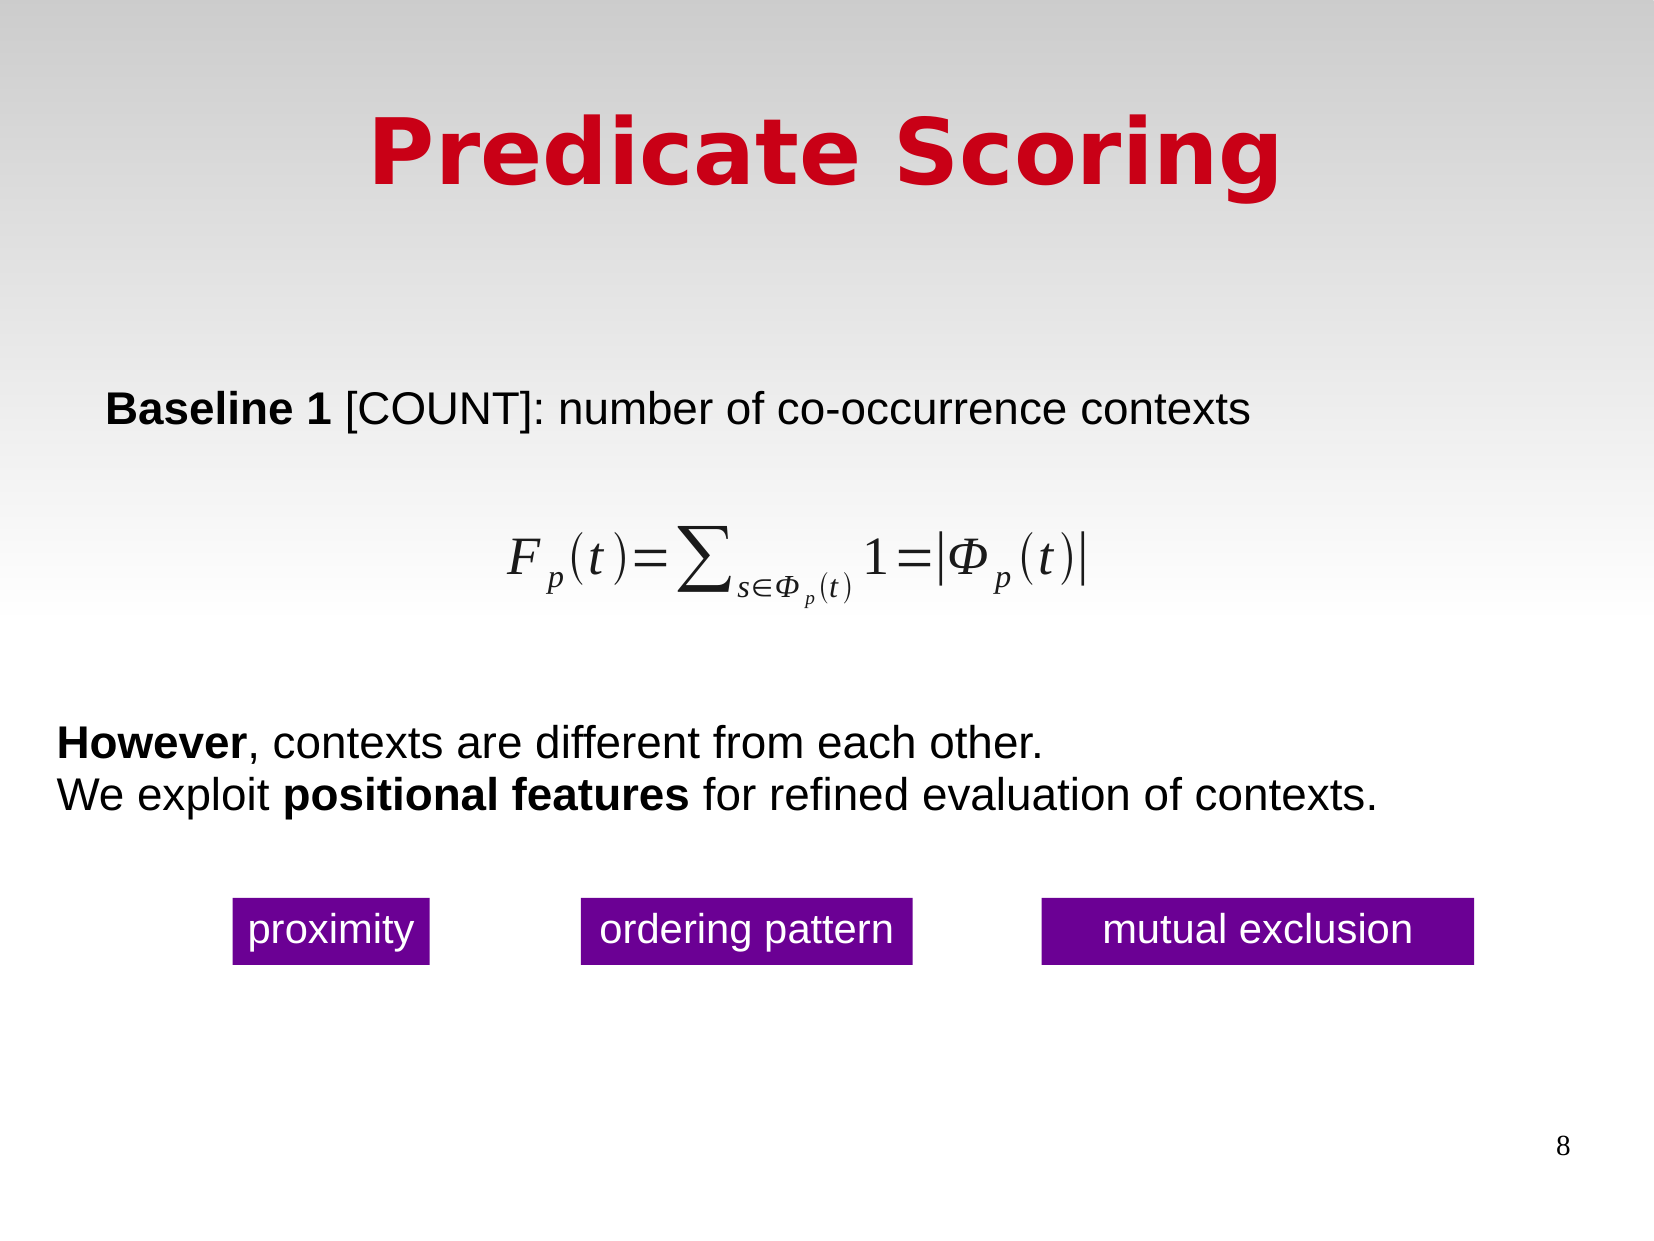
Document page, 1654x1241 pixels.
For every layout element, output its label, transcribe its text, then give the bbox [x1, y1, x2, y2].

chart [490, 520, 1107, 611]
text_box mutual exclusion [1041, 897, 1475, 965]
text_box proximity [232, 897, 430, 965]
title Predicate Scoring [82, 56, 1571, 250]
text_box ordering pattern [580, 897, 913, 965]
text_box Baseline 1 [COUNT]: number of co-occurrence contexts [90, 375, 1291, 450]
text_box However, contexts are different from each other. We exploit positional features for refined evaluation of contexts. [41, 709, 1489, 844]
